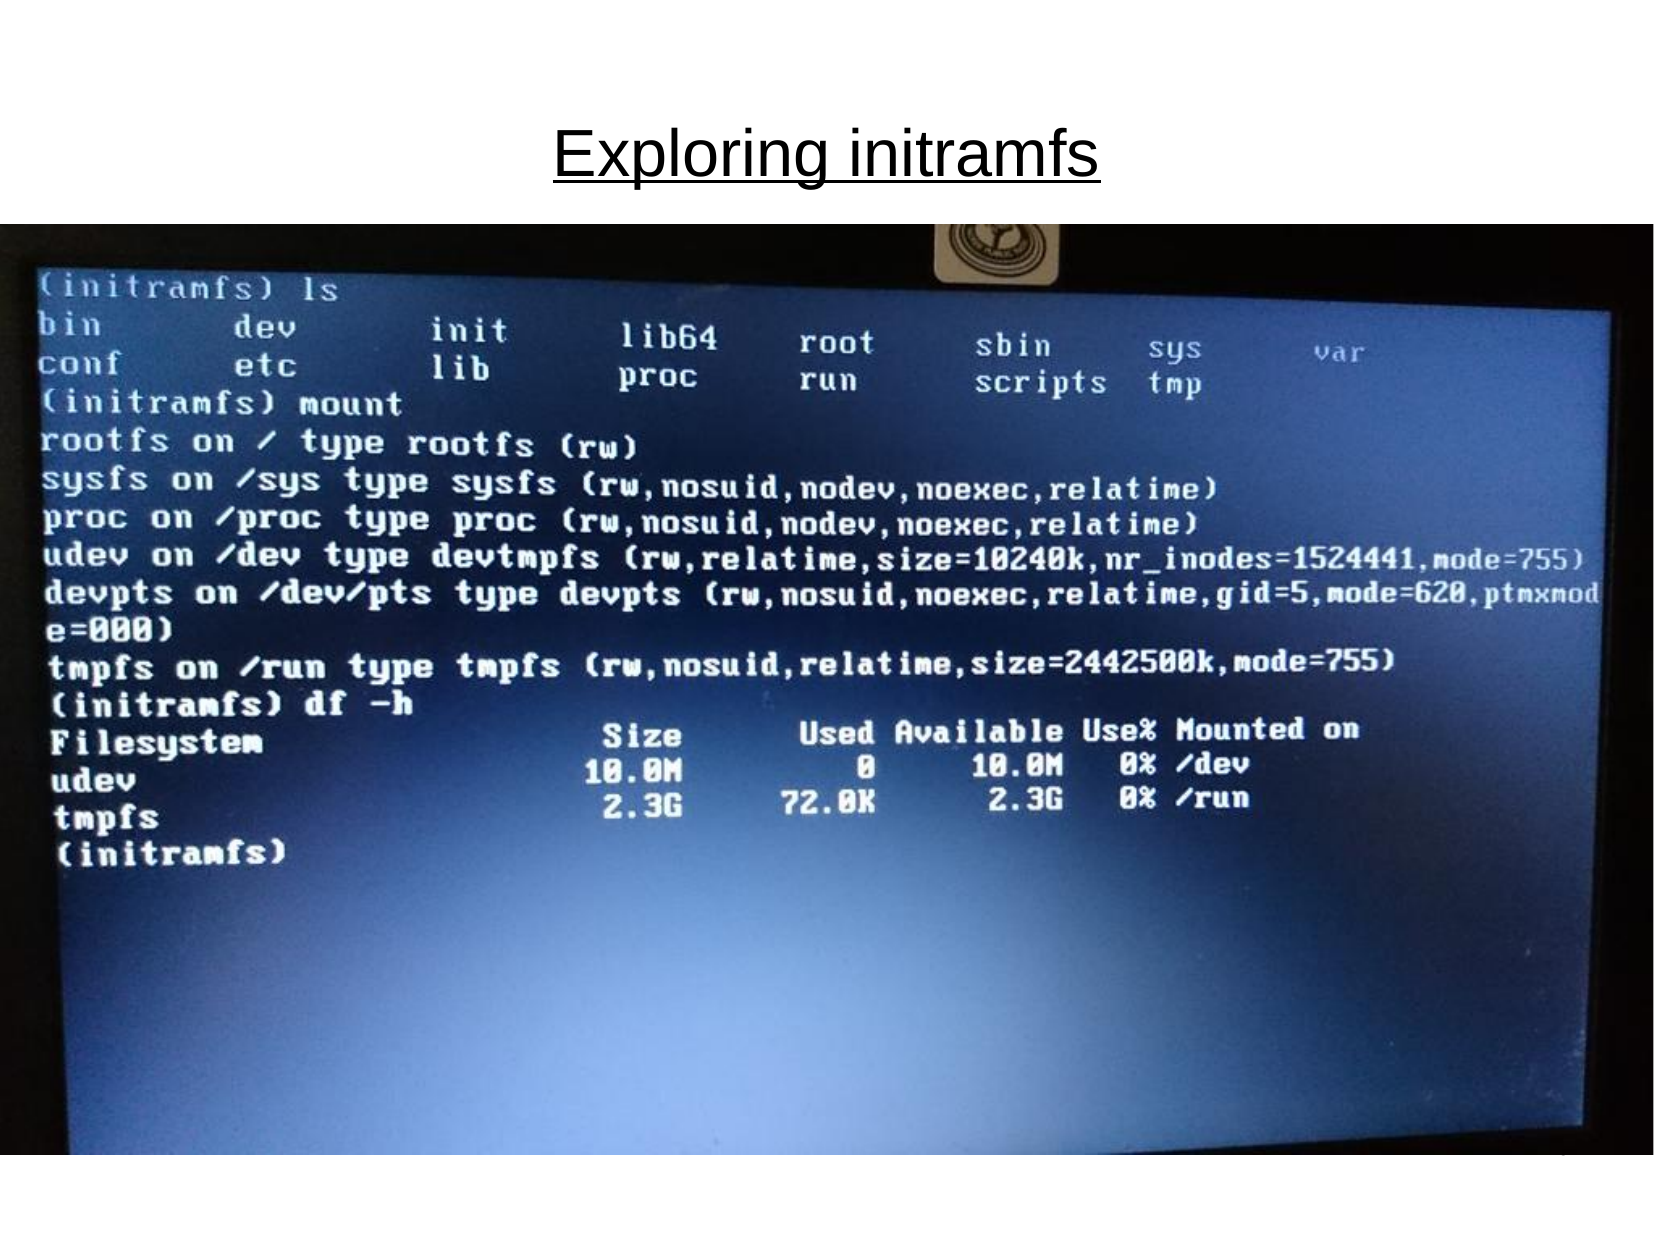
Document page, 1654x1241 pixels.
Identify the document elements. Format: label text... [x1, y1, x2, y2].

title Exploring initramfs [82, 49, 1571, 224]
picture [0, 224, 1654, 1156]
